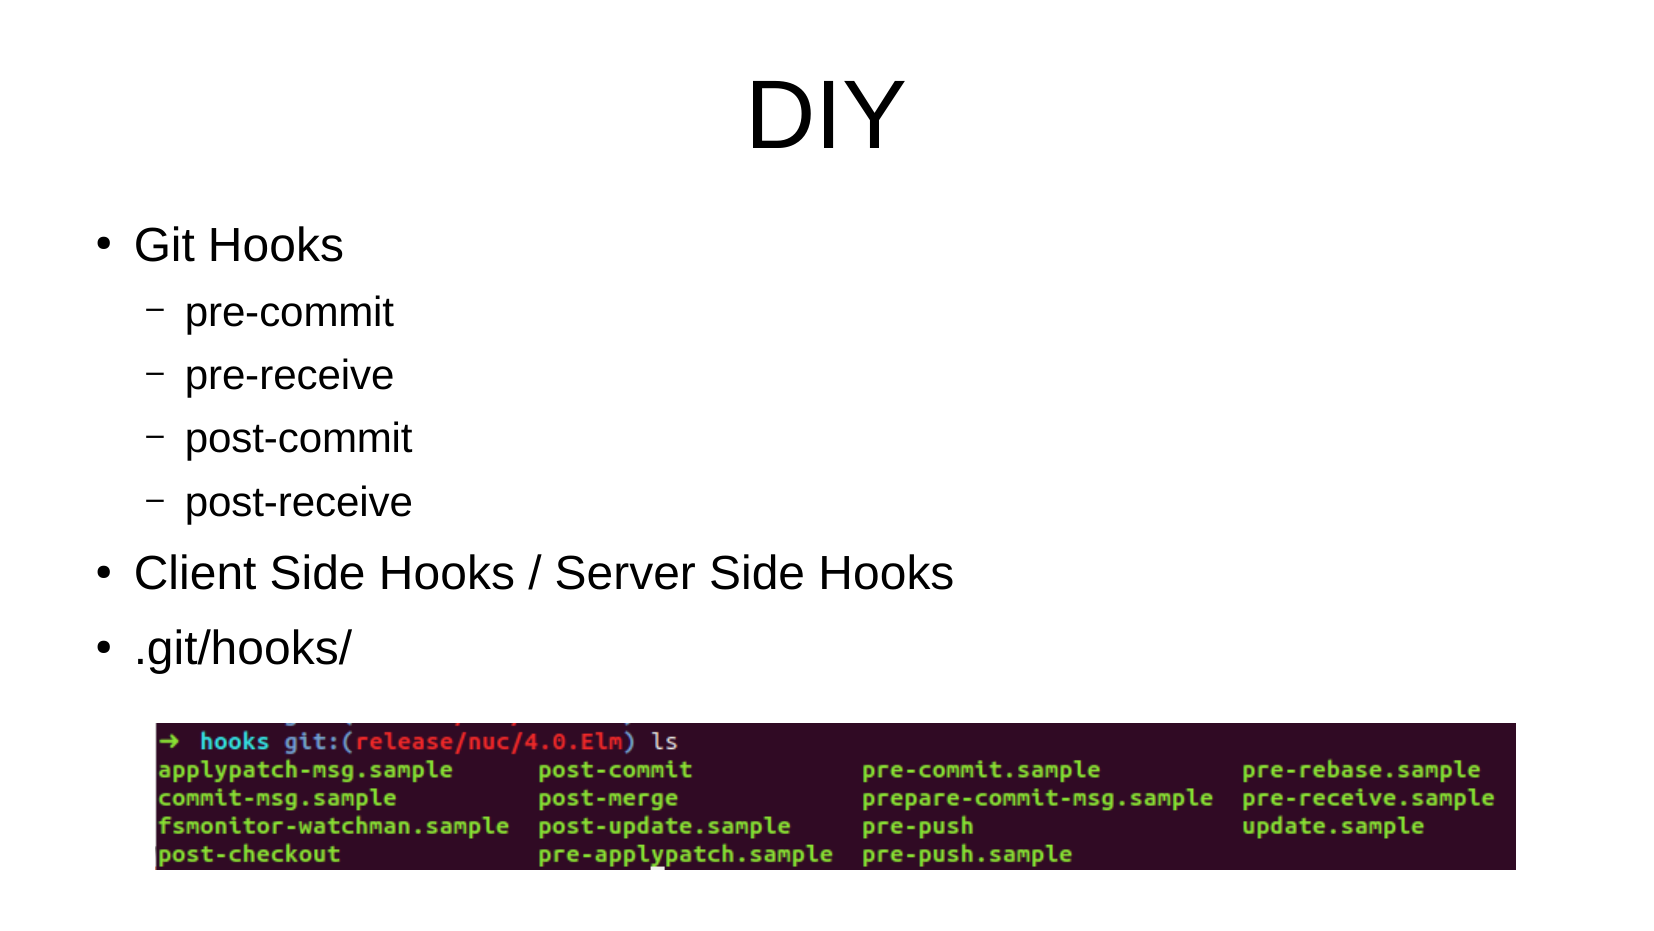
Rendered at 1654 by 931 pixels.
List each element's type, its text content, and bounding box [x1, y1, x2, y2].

title DIY [82, 37, 1571, 193]
list Git Hooks pre-commit pre-receive post-commit post-receive Client Side Hooks / Server Side Hooks .git/hooks/ [82, 217, 1571, 757]
picture [155, 723, 1516, 871]
